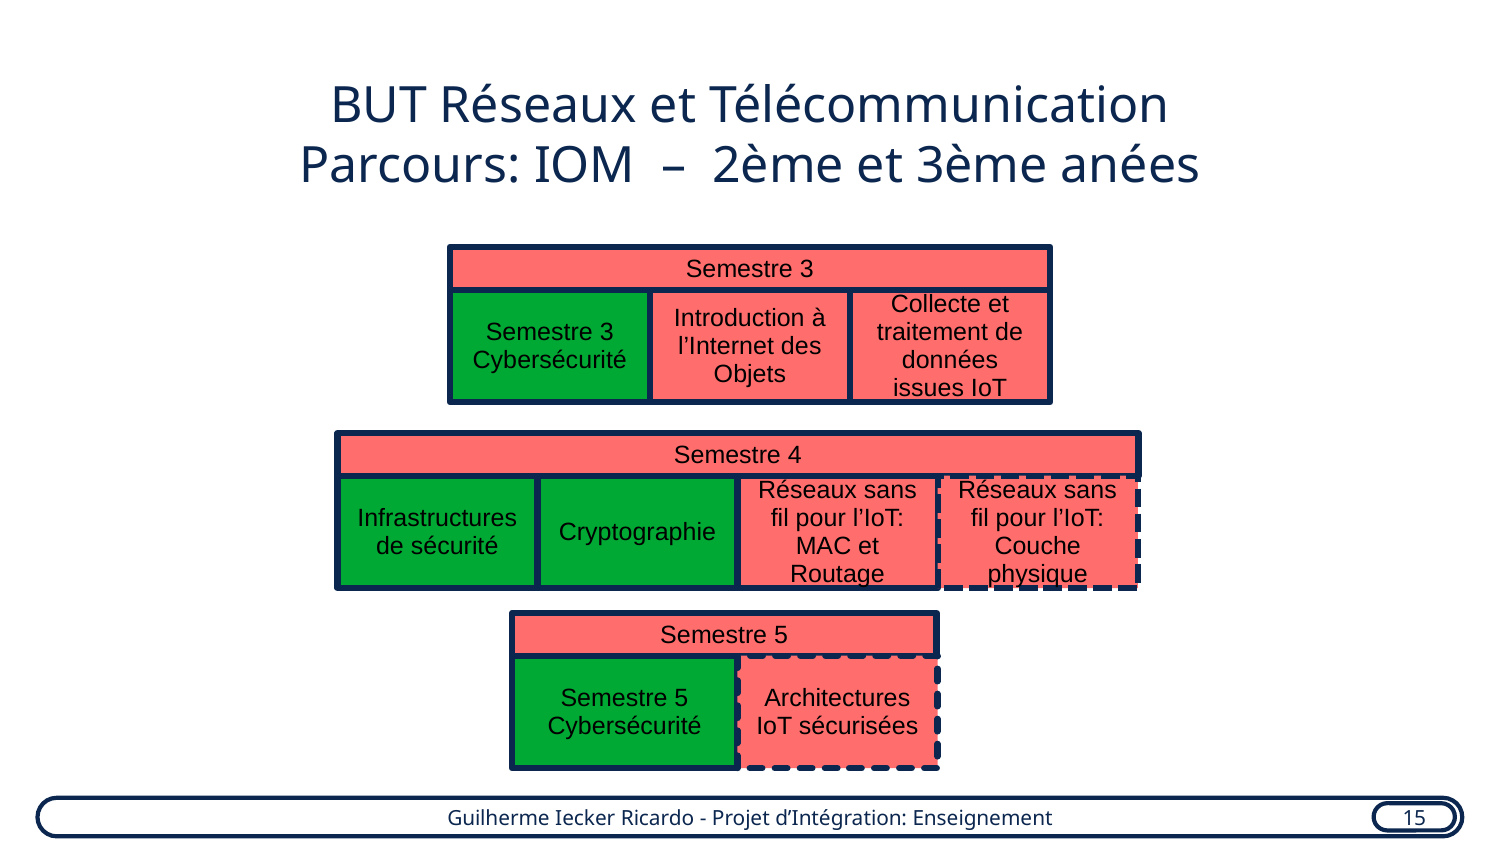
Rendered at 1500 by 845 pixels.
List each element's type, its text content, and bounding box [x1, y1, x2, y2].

text_box Cryptographie [537, 476, 738, 589]
text_box Réseaux sans fil pour l’IoT: Couche physique [937, 475, 1138, 589]
text_box 15 [1373, 803, 1455, 831]
title BUT Réseaux et Télécommunication Parcours: IOM – 2ème et 3ème anées [0, 57, 1500, 213]
text_box Architectures IoT sécurisées [737, 655, 938, 769]
text_box Semestre 5 Cybersécurité [512, 656, 737, 769]
text_box Guilherme Iecker Ricardo - Projet d’Intégration: Enseignement [37, 797, 1463, 837]
text_box Semestre 3 Cybersécurité [449, 289, 650, 403]
text_box Semestre 3 [450, 246, 1051, 290]
text_box Réseaux sans fil pour l’IoT: MAC et Routage [738, 476, 937, 589]
text_box Introduction à l’Internet des Objets [650, 290, 850, 403]
text_box Collecte et traitement de données issues IoT [850, 290, 1051, 403]
text_box Semestre 4 [337, 432, 1139, 476]
text_box Infrastructuresde sécurité [337, 476, 537, 589]
text_box Semestre 5 [512, 612, 937, 656]
